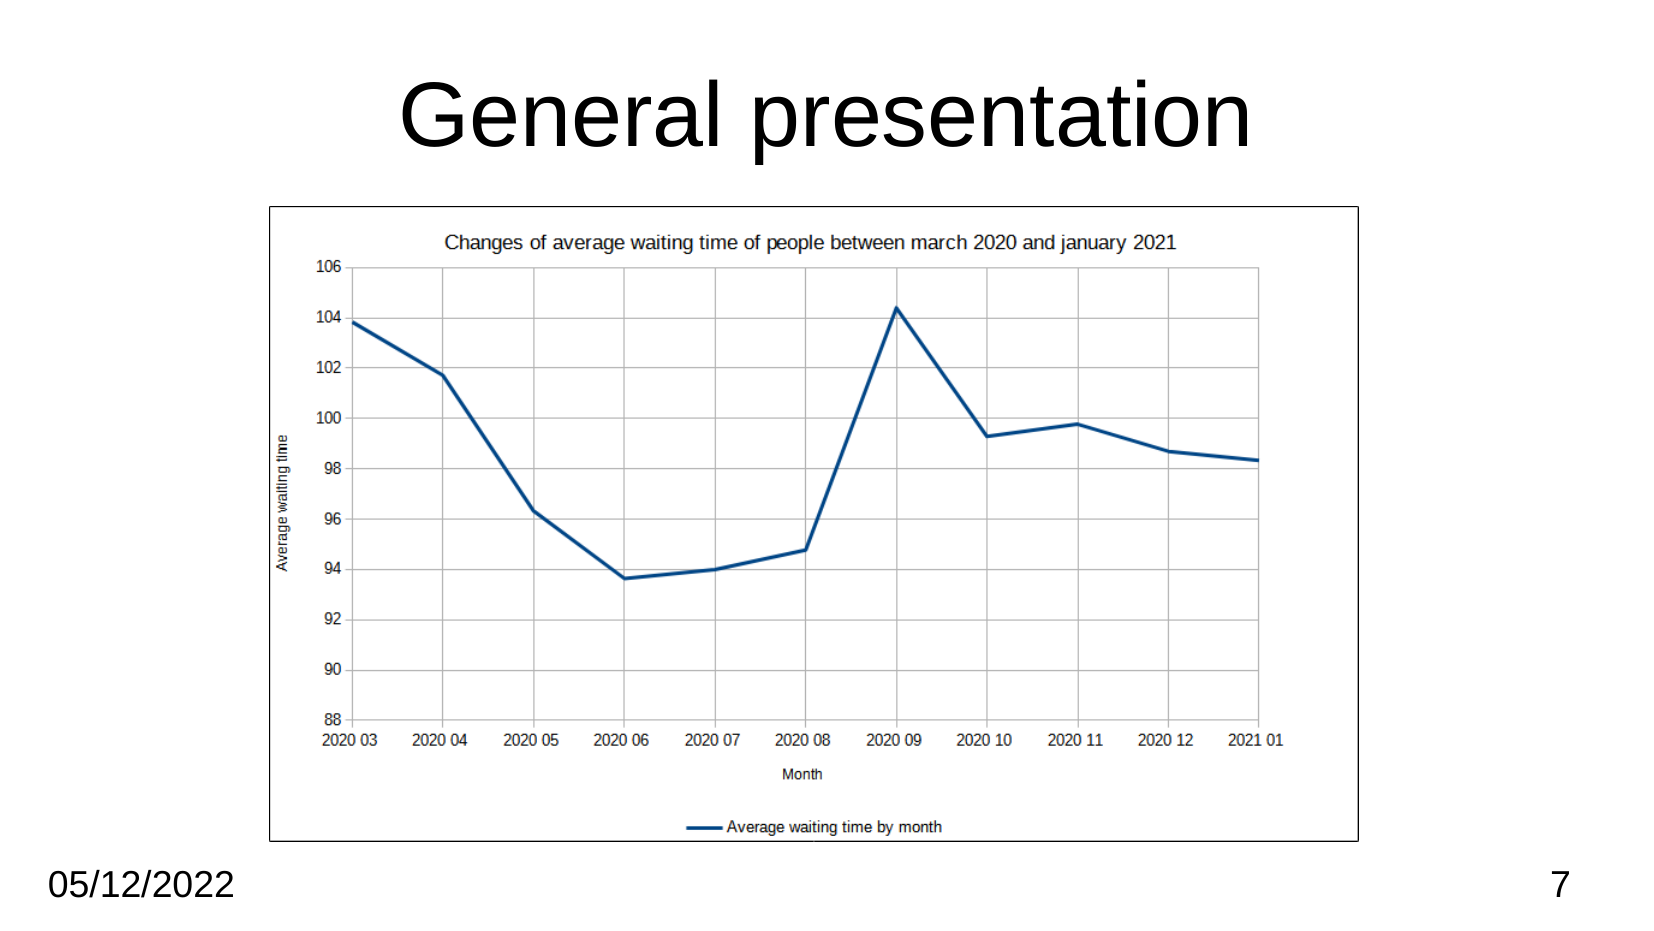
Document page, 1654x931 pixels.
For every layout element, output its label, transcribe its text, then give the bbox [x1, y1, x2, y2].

title General presentation [82, 37, 1571, 193]
text_box 7 [1535, 856, 1625, 916]
text_box 05/12/2022 [33, 856, 270, 916]
picture [269, 206, 1359, 842]
